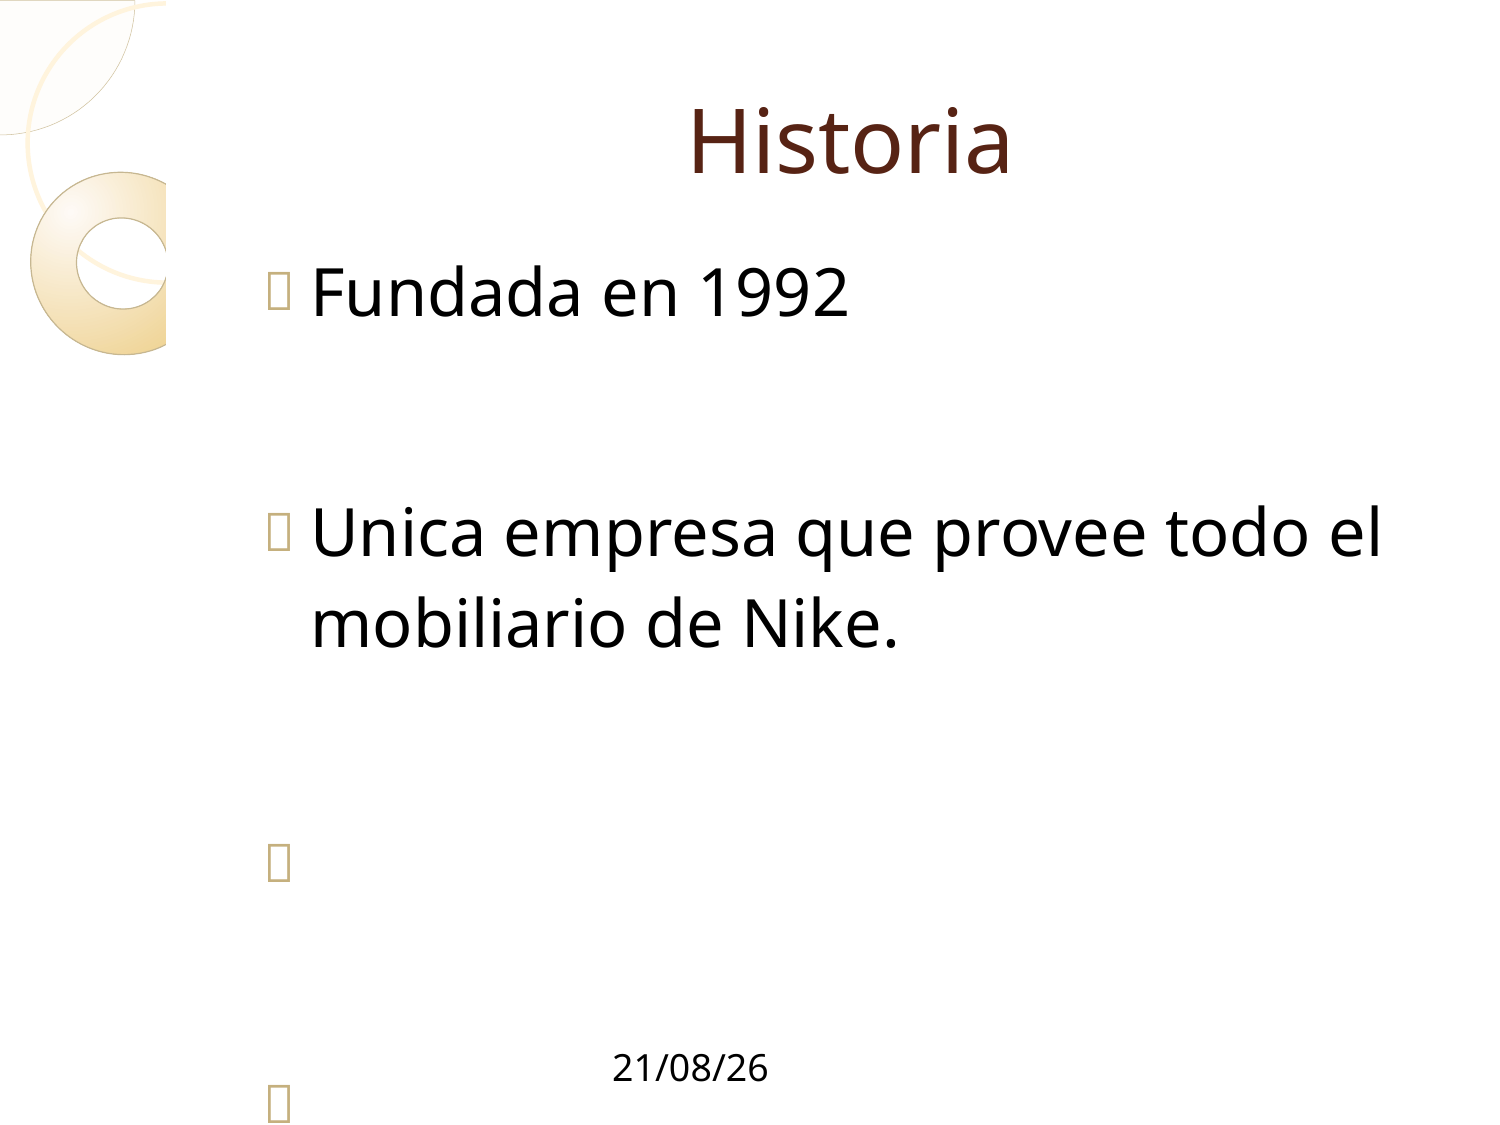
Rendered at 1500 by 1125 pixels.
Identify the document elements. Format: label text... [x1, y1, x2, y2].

title Historia [235, 45, 1466, 233]
list Fundada en 1992 Unica empresa que provee todo el mobiliario de Nike. [235, 237, 1466, 1025]
